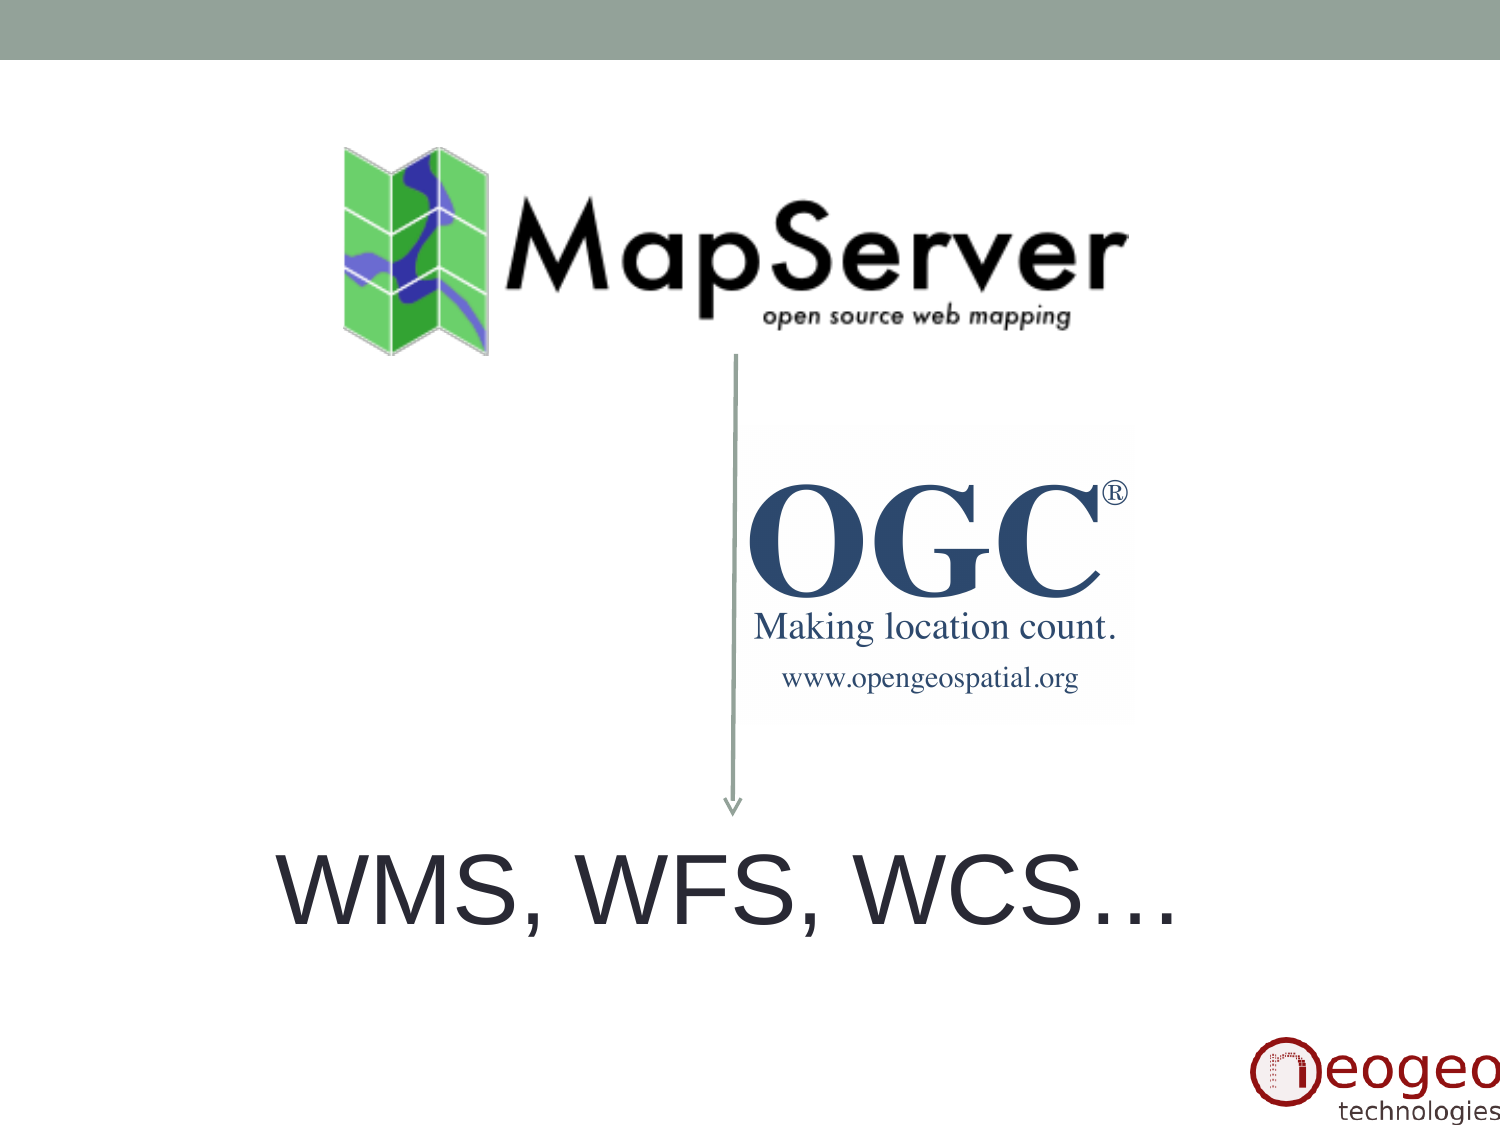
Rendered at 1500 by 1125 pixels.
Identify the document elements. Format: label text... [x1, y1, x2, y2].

text_box WMS, WFS, WCS… [260, 816, 1210, 953]
picture [343, 147, 1129, 356]
picture [1250, 1037, 1500, 1125]
picture [736, 425, 1135, 726]
